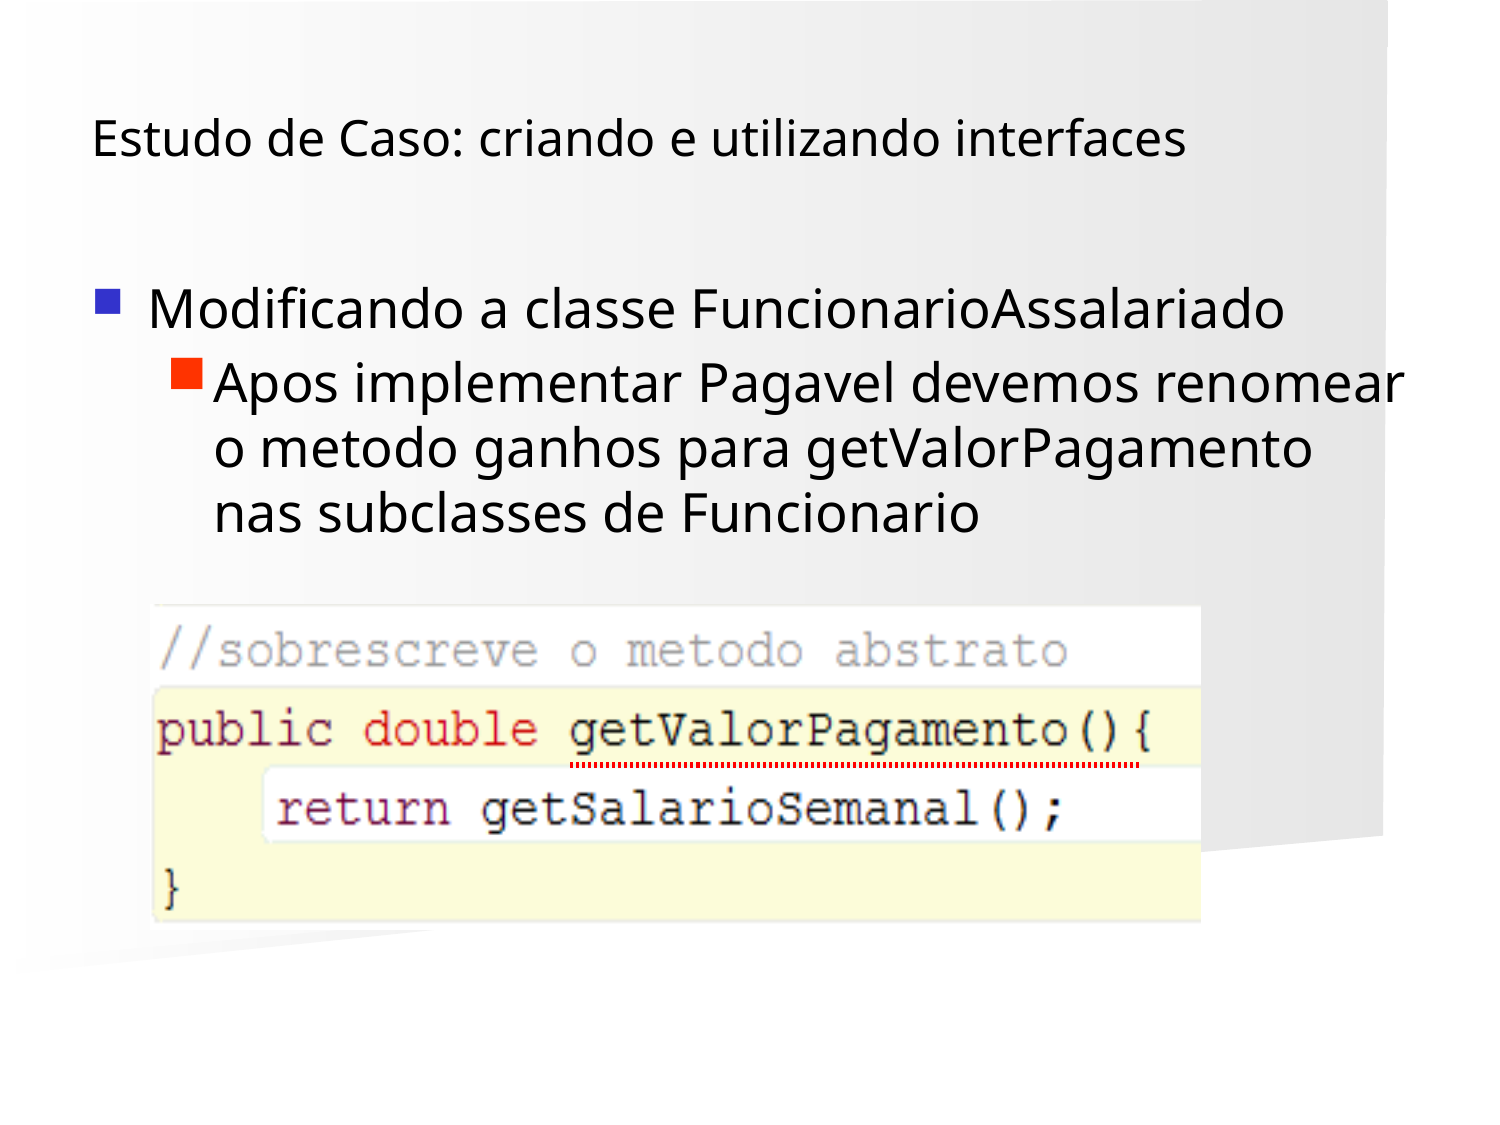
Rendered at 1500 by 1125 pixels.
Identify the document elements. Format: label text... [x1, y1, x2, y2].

picture [150, 604, 1201, 931]
list Modificando a classe FuncionarioAssalariado Apos implementar Pagavel devemos renomear o metodo ganhos para getValorPagamento nas subclasses de Funcionario [76, 267, 1427, 1005]
title Estudo de Caso: criando e utilizando interfaces [76, 42, 1427, 231]
